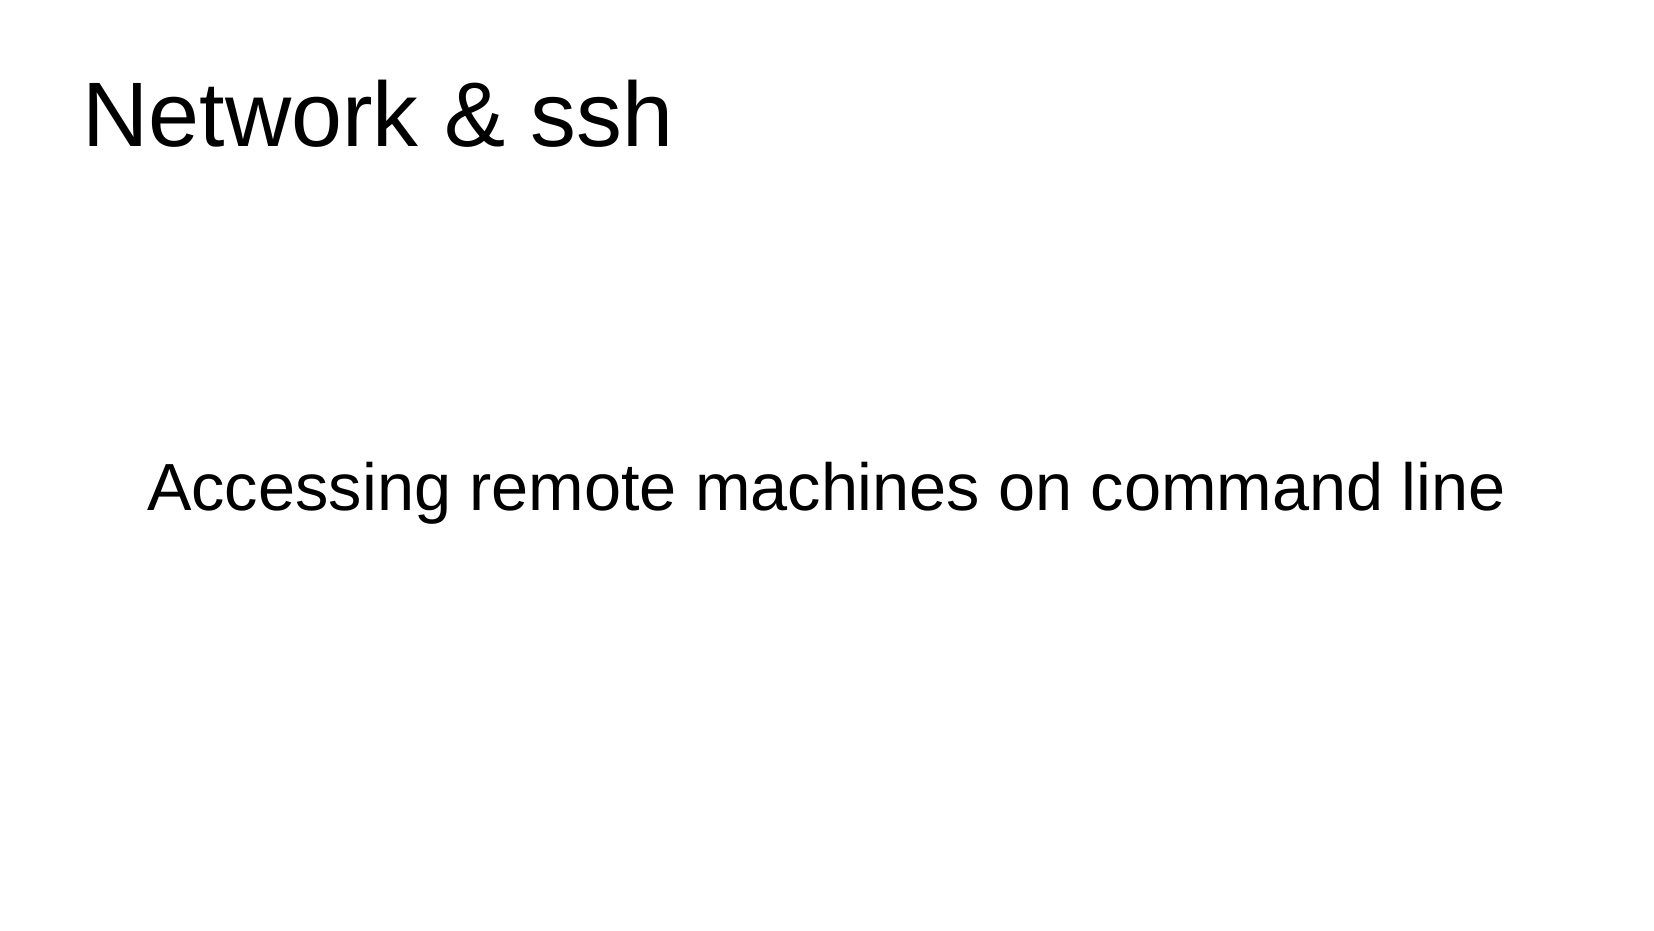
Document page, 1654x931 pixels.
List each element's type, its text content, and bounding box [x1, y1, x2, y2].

subtitle Accessing remote machines on command line [82, 217, 1571, 758]
title Network & ssh [82, 37, 1571, 193]
